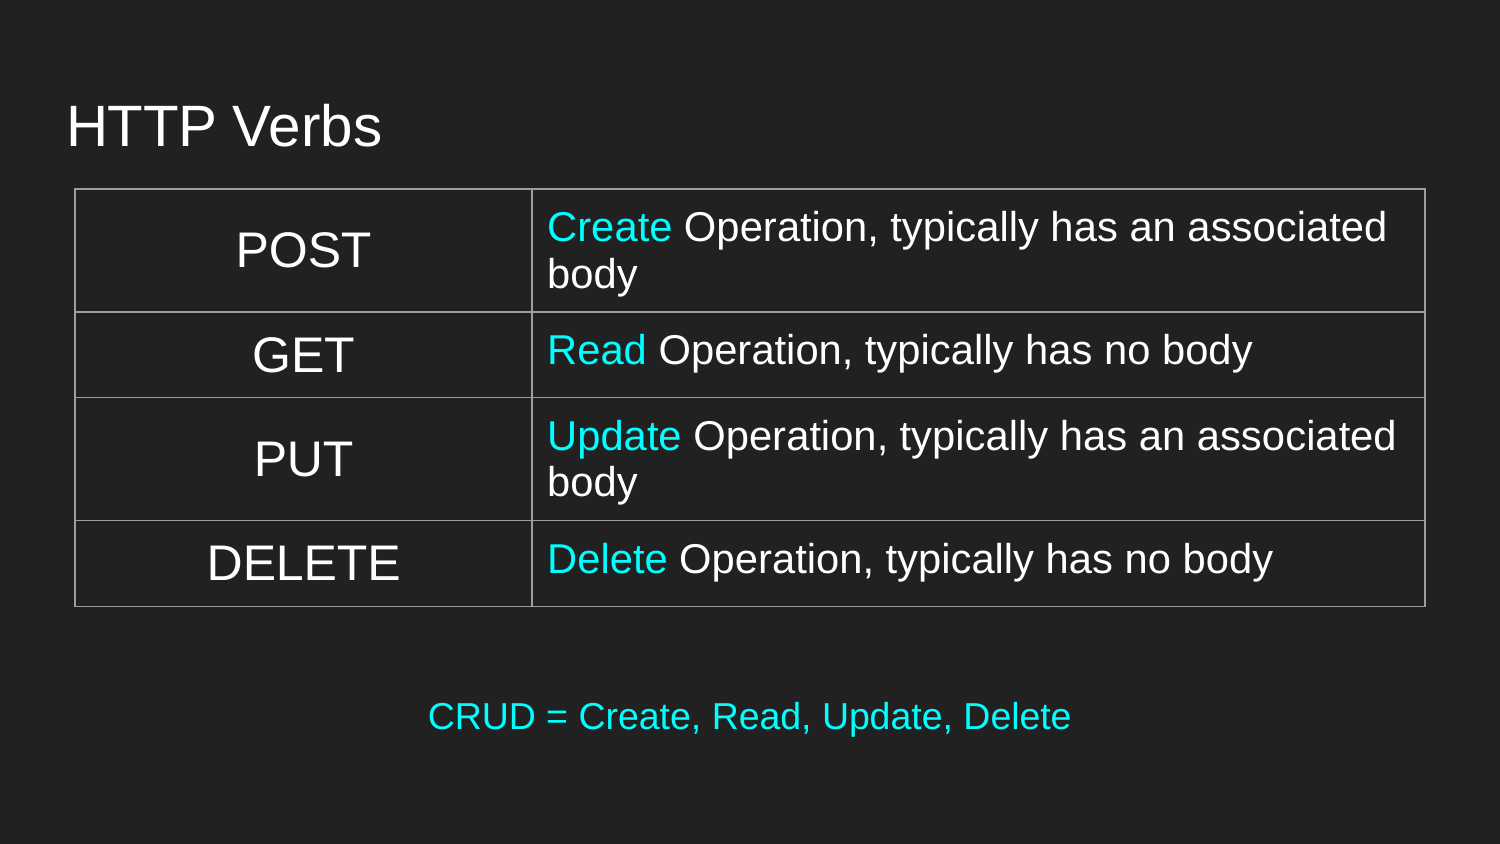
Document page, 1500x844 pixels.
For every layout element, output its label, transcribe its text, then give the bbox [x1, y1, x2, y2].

table_header Create Operation, typically has an associated body [533, 190, 1424, 311]
table_cell PUT [76, 398, 531, 520]
list CRUD = Create, Read, Update, Delete [51, 166, 1449, 728]
table_cell DELETE [76, 521, 531, 606]
table_cell GET [76, 313, 531, 397]
table_cell Delete Operation, typically has no body [533, 521, 1424, 606]
title HTTP Verbs [51, 72, 1449, 166]
table_cell Read Operation, typically has no body [533, 313, 1424, 397]
table_header POST [76, 190, 531, 311]
table_cell Update Operation, typically has an associated body [533, 398, 1424, 520]
